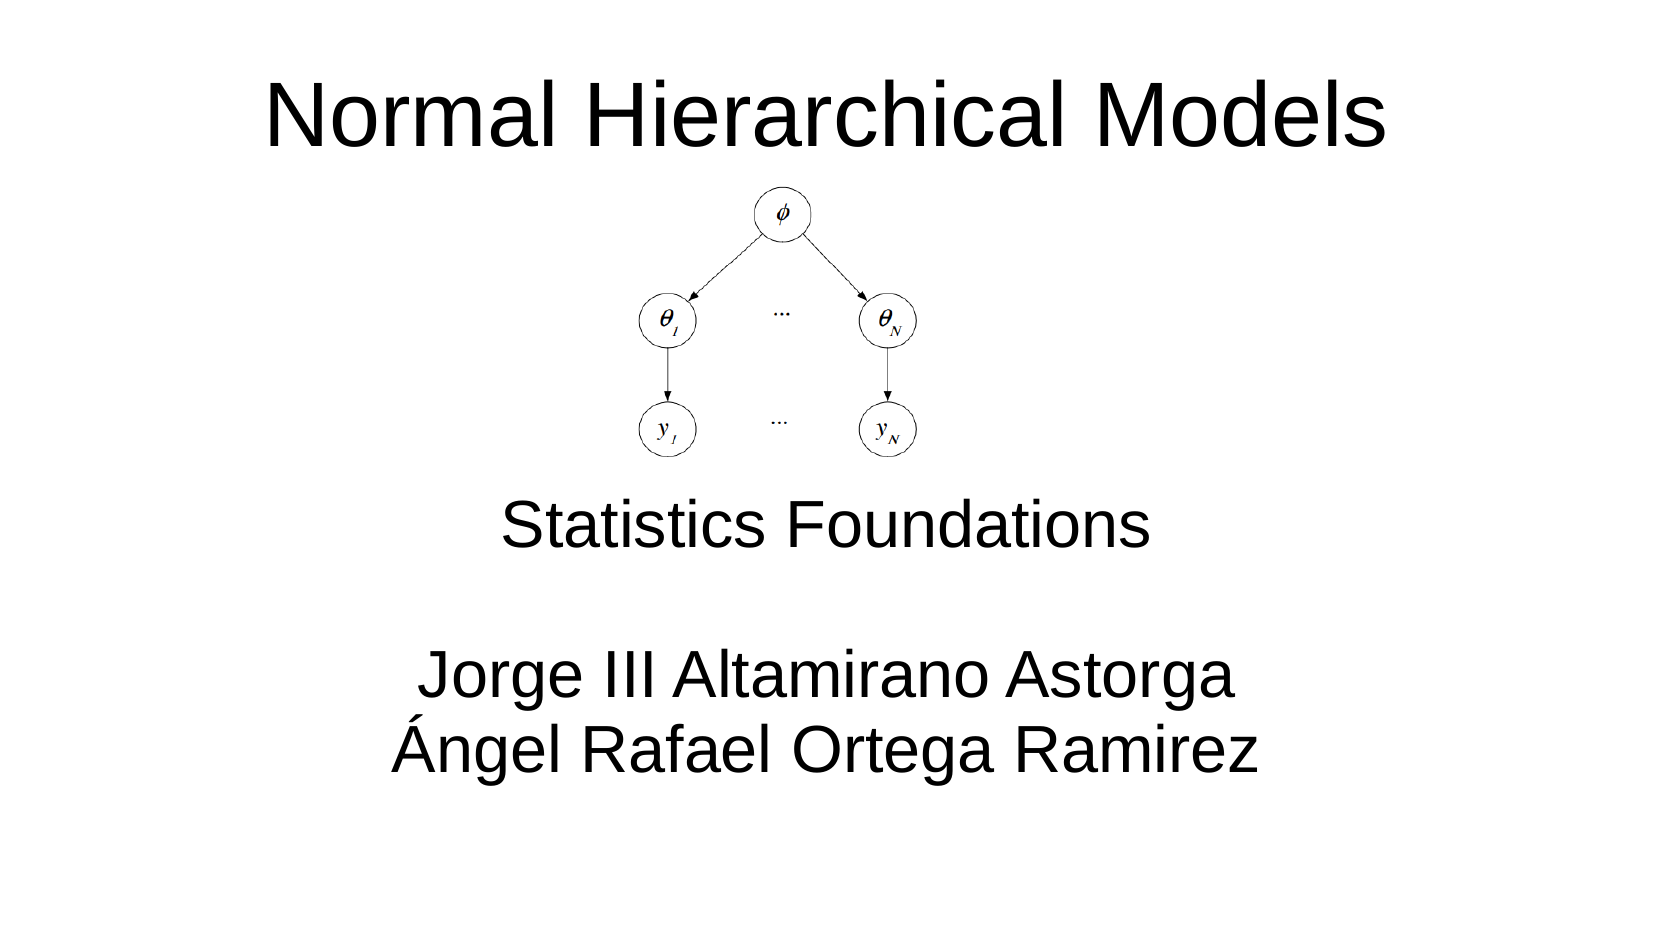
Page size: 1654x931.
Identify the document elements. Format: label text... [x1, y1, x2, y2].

subtitle Statistics Foundations Jorge III Altamirano Astorga Ángel Rafael Ortega Ramirez [82, 150, 1571, 824]
title Normal Hierarchical Models [82, 37, 1571, 150]
picture [600, 174, 961, 466]
